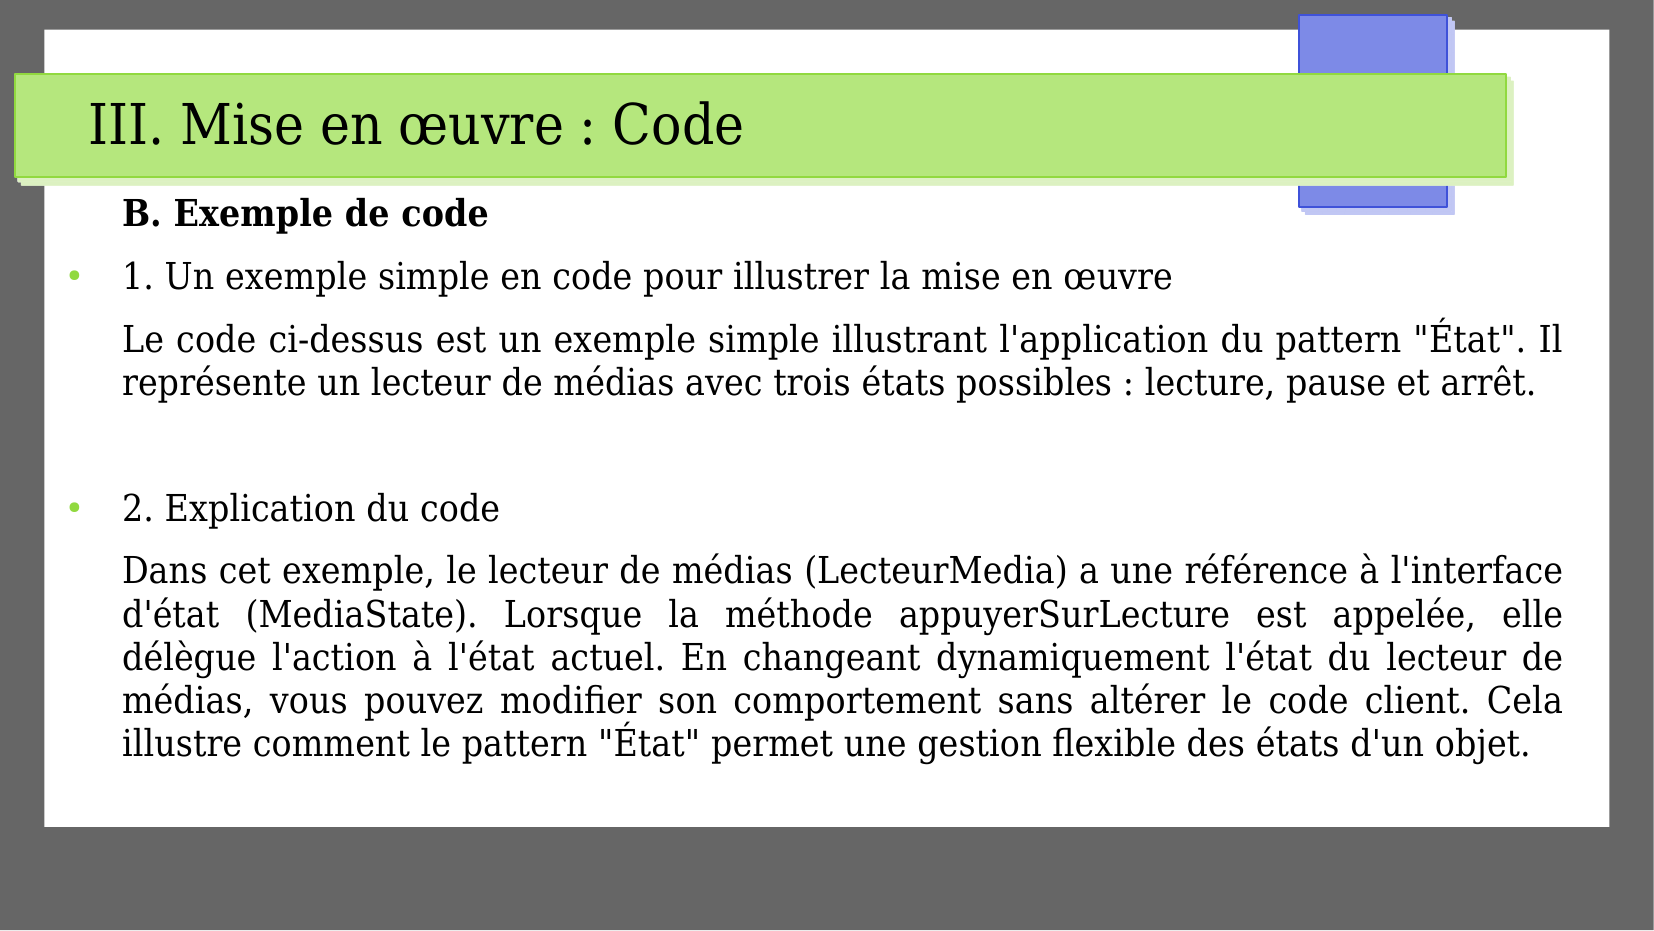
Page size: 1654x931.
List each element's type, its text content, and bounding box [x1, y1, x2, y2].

list B. Exemple de code 1. Un exemple simple en code pour illustrer la mise en œuvre Le code ci-dessus est un exemple simple illustrant l'application du pattern "État". Il représente un lecteur de médias avec trois états possibles : lecture, pause et arrêt. 2. Explication du code Dans cet exemple, le lecteur de médias (LecteurMedia) a une référence à l'interface d'état (MediaState). Lorsque la méthode appuyerSurLecture est appelée, elle délègue l'action à l'état actuel. En changeant dynamiquement l'état du lecteur de médias, vous pouvez modifier son comportement sans altérer le code client. Cela illustre comment le pattern "État" permet une gestion flexible des états d'un objet. [59, 191, 1565, 827]
title III. Mise en œuvre : Code [88, 73, 1506, 178]
